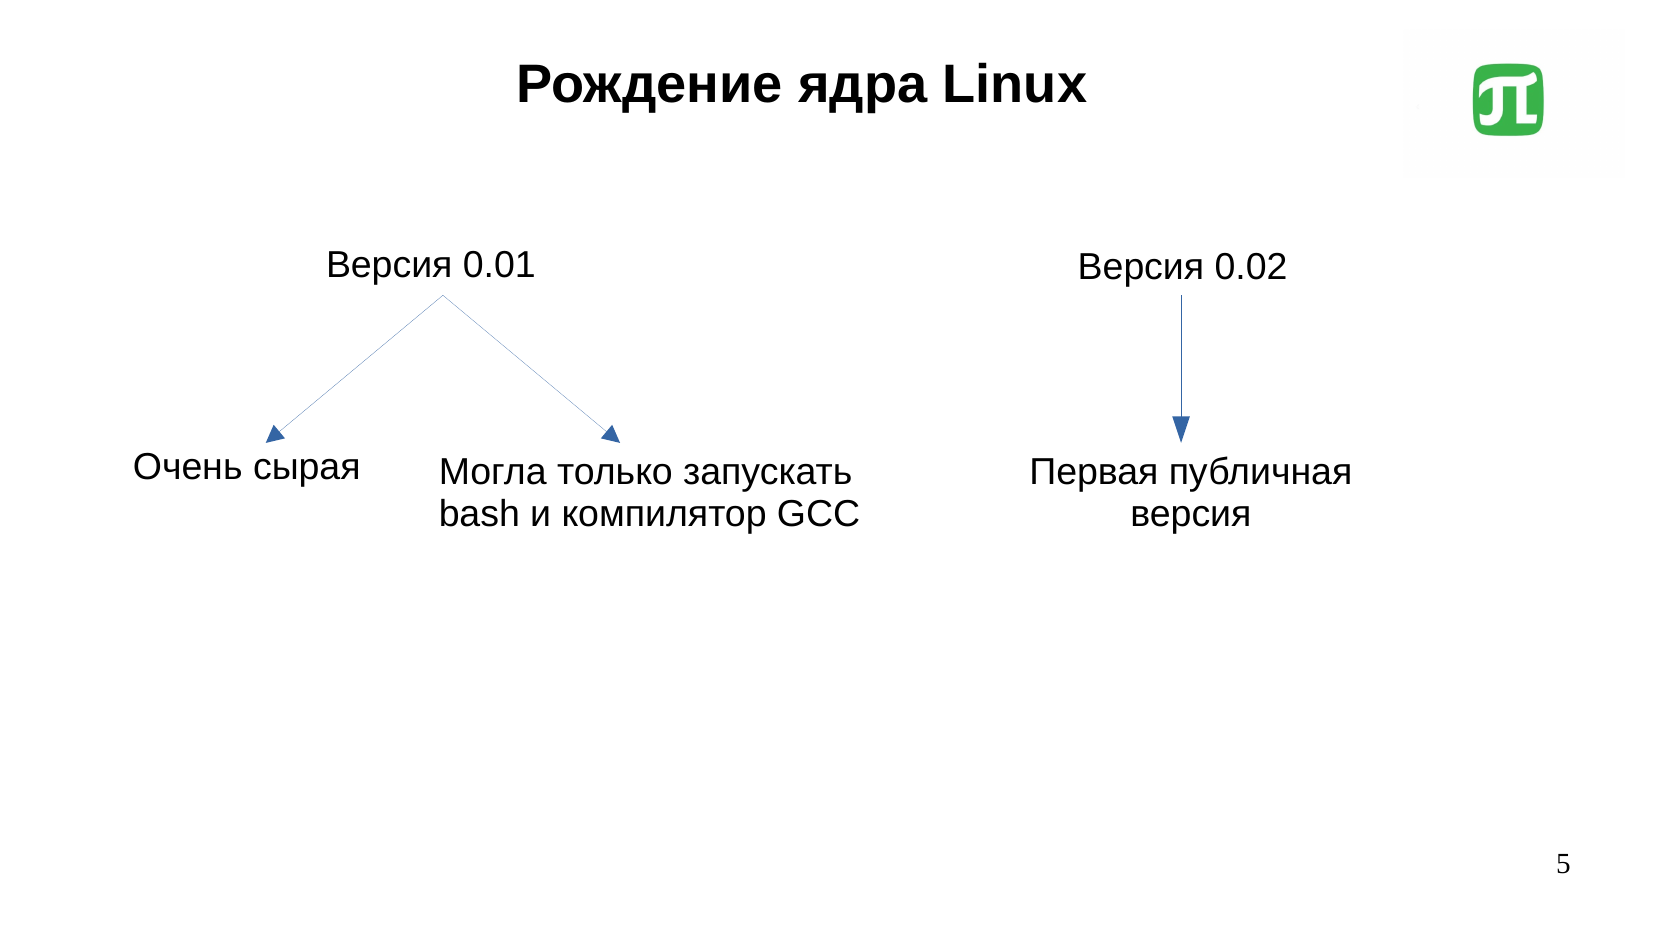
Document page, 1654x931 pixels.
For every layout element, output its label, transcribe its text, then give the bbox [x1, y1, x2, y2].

text_box Рождение ядра Linux [501, 46, 1211, 183]
text_box Очень сырая [118, 438, 414, 539]
picture [1403, 29, 1625, 178]
text_box Могла только запускать bash и компилятор GCC [424, 442, 945, 562]
text_box Первая публичная версия [1003, 442, 1378, 542]
text_box Версия 0.01 [311, 236, 562, 294]
text_box Версия 0.02 [1062, 238, 1313, 296]
